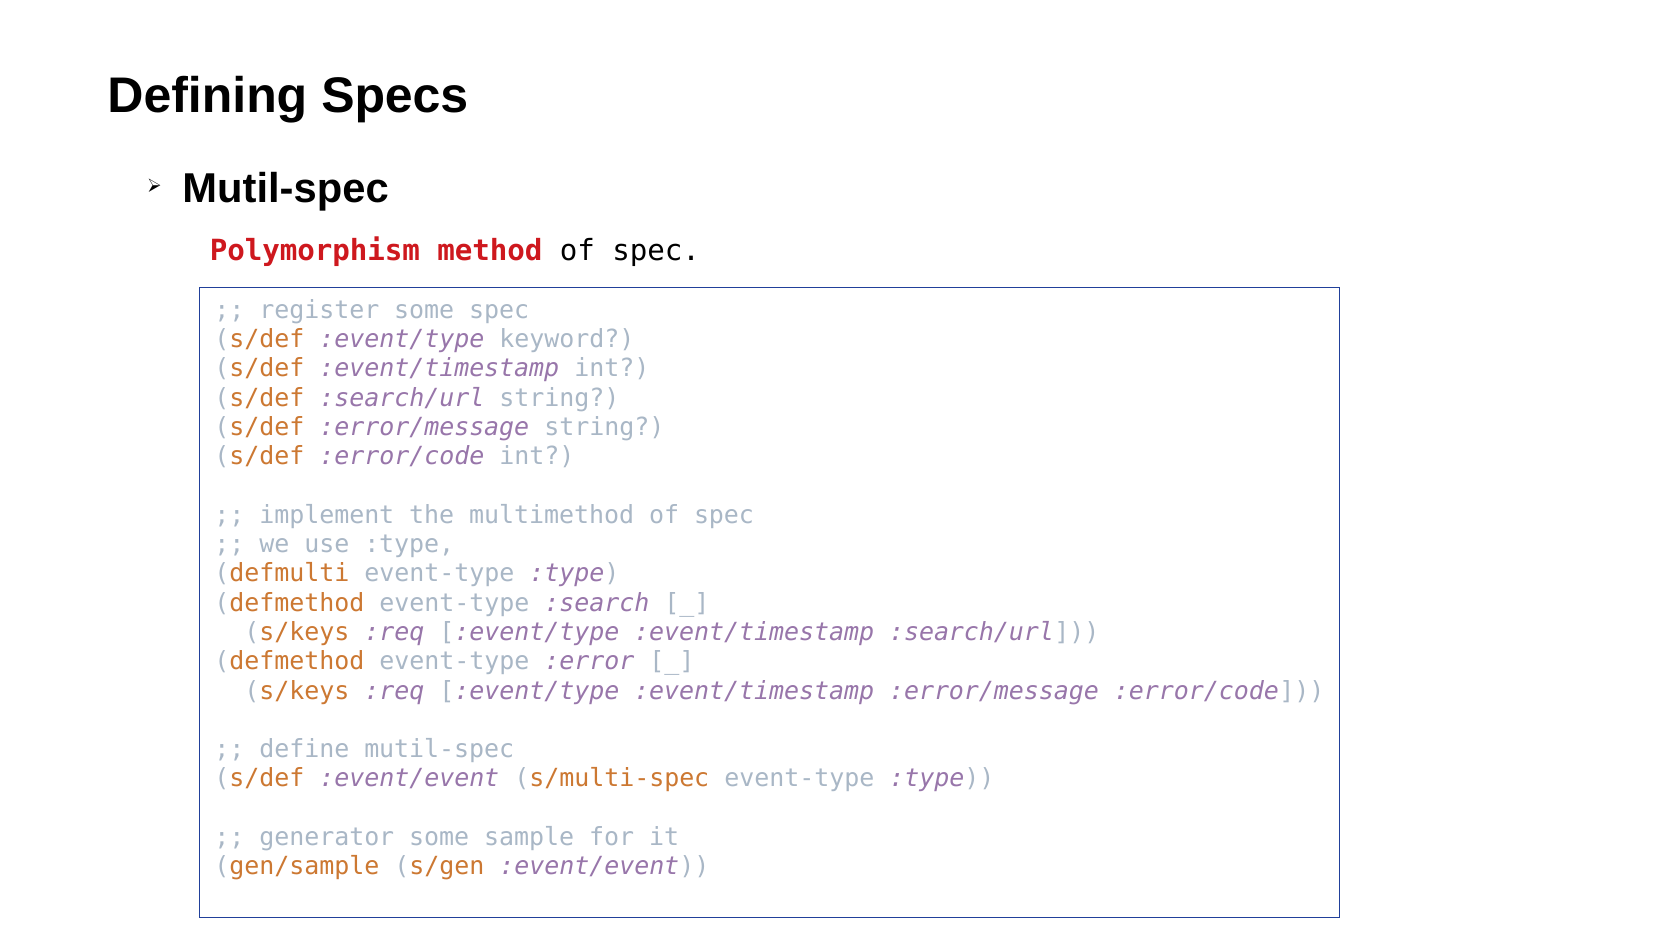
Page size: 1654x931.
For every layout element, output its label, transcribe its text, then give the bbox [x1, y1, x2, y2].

text_box Polymorphism method of spec. [195, 225, 1336, 286]
text_box Defining Specs [92, 60, 858, 131]
text_box Mutil-spec [132, 157, 733, 220]
text_box ;; register some spec (s/def :event/type keyword?) (s/def :event/timestamp int?) (s/def :search/url string?) (s/def :error/message string?) (s/def :error/code int?) ;; implement the multimethod of spec ;; we use :type, (defmulti event-type :type) (defmethod event-type :search [_] (s/keys :req [:event/type :event/timestamp :search/url])) (defmethod event-type :error [_] (s/keys :req [:event/type :event/timestamp :error/message :error/code])) ;; define mutil-spec (s/def :event/event (s/multi-spec event-type :type)) ;; generator some sample for it (gen/sample (s/gen :event/event)) [199, 287, 1340, 918]
